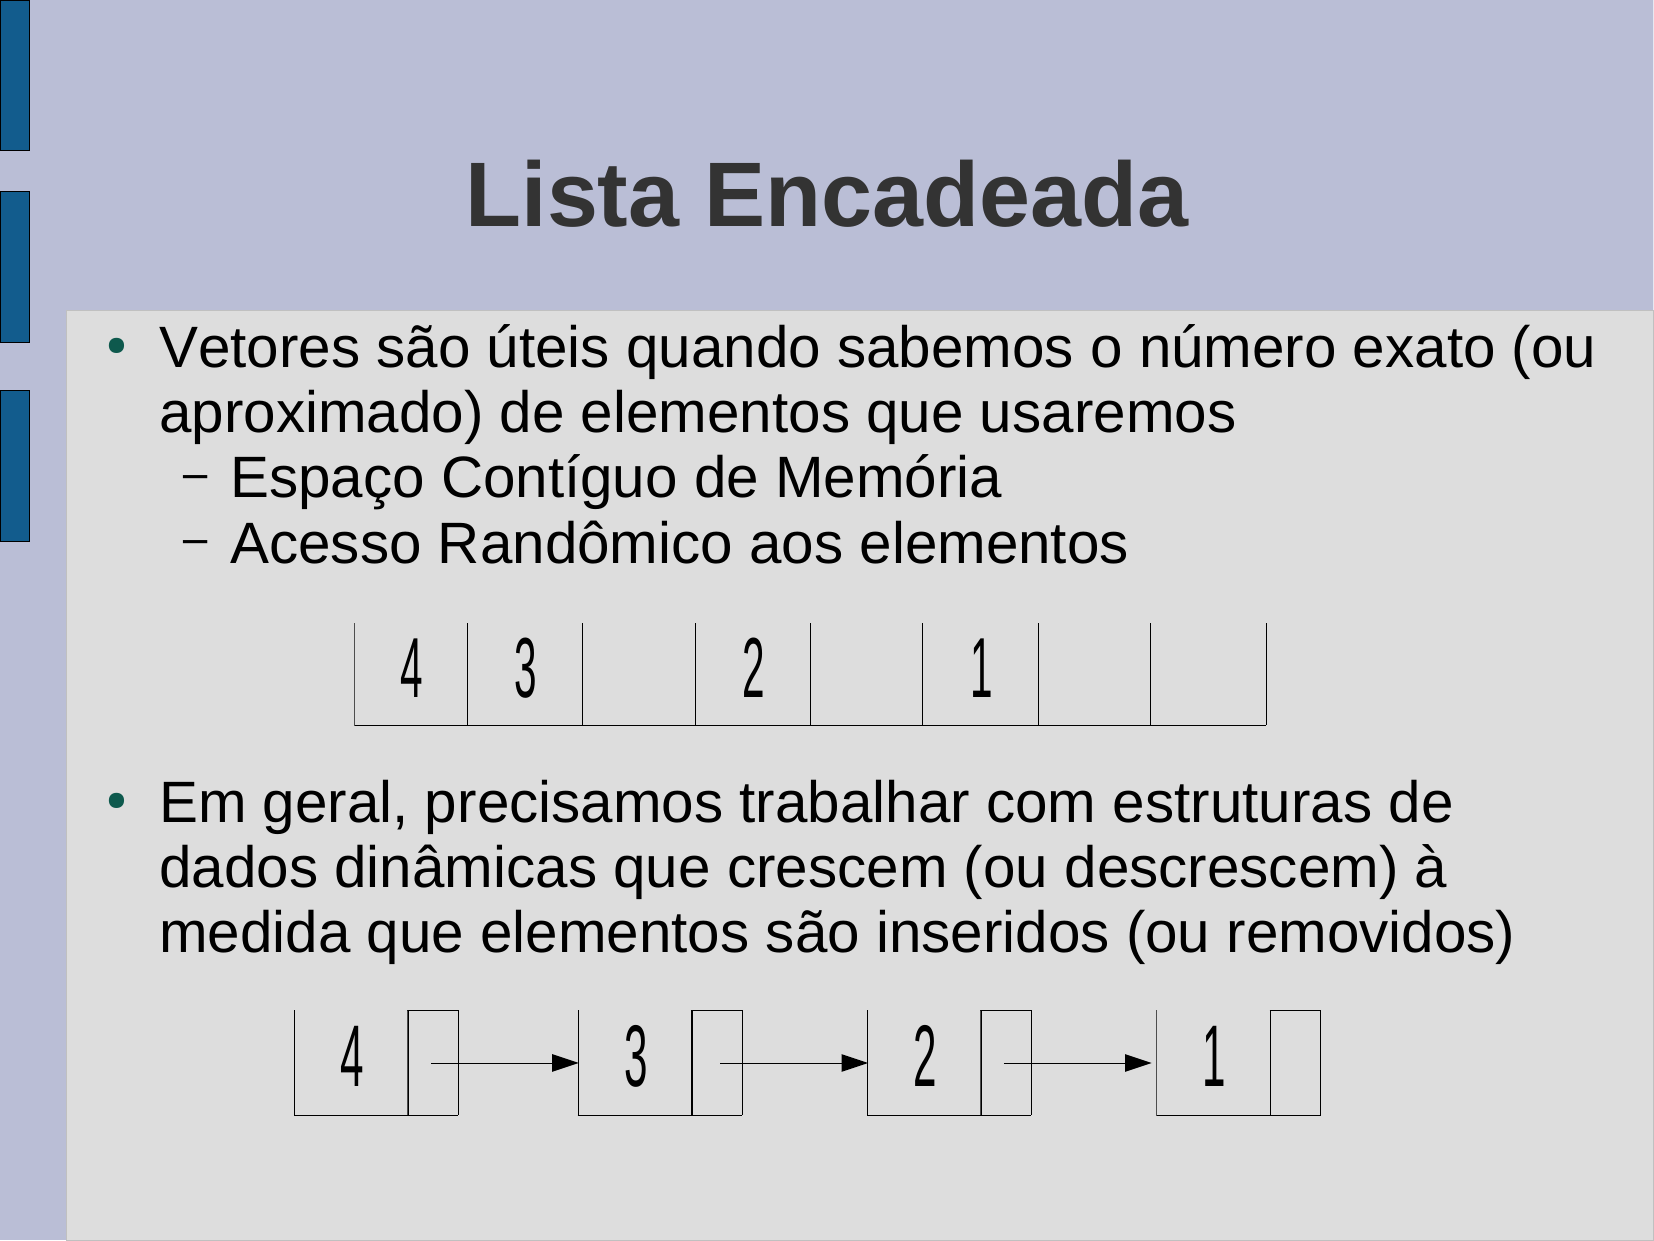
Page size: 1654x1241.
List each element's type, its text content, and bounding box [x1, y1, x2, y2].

chart [577, 1010, 745, 1123]
list Vetores são úteis quando sabemos o número exato (ou aproximado) de elementos que usaremos Espaço Contíguo de Memória Acesso Randômico aos elementos [88, 315, 1654, 591]
chart [294, 1010, 461, 1123]
chart [1156, 1010, 1323, 1123]
chart [354, 623, 1270, 733]
list Em geral, precisamos trabalhar com estruturas de dados dinâmicas que crescem (ou descrescem) à medida que elementos são inseridos (ou removidos) [88, 769, 1625, 1016]
title Lista Encadeada [121, 91, 1534, 299]
chart [867, 1010, 1034, 1123]
